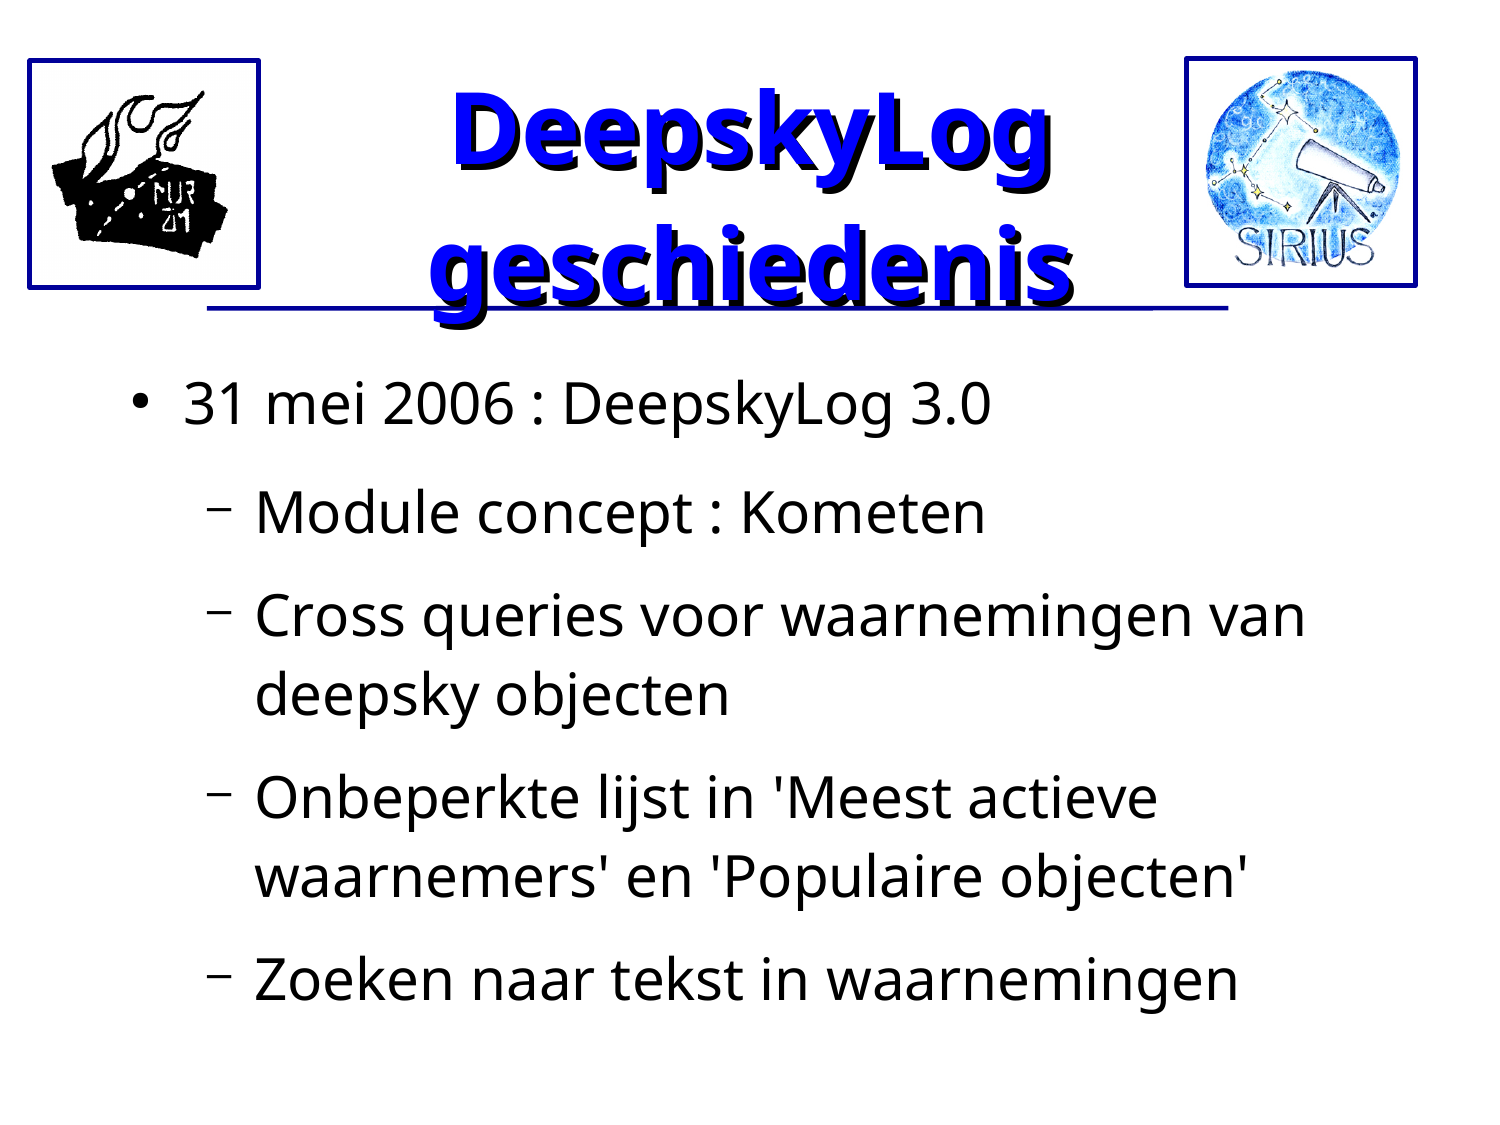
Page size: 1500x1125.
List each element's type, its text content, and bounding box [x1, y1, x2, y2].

list 31 mei 2006 : DeepskyLog 3.0 Module concept : Kometen Cross queries voor waarnemingen van deepsky objecten Onbeperkte lijst in 'Meest actieve waarnemers' en 'Populaire objecten' Zoeken naar tekst in waarnemingen [112, 362, 1388, 1001]
picture [32, 63, 175, 284]
picture [1326, 63, 1411, 281]
title DeepskyLog geschiedenis [175, 54, 1326, 334]
